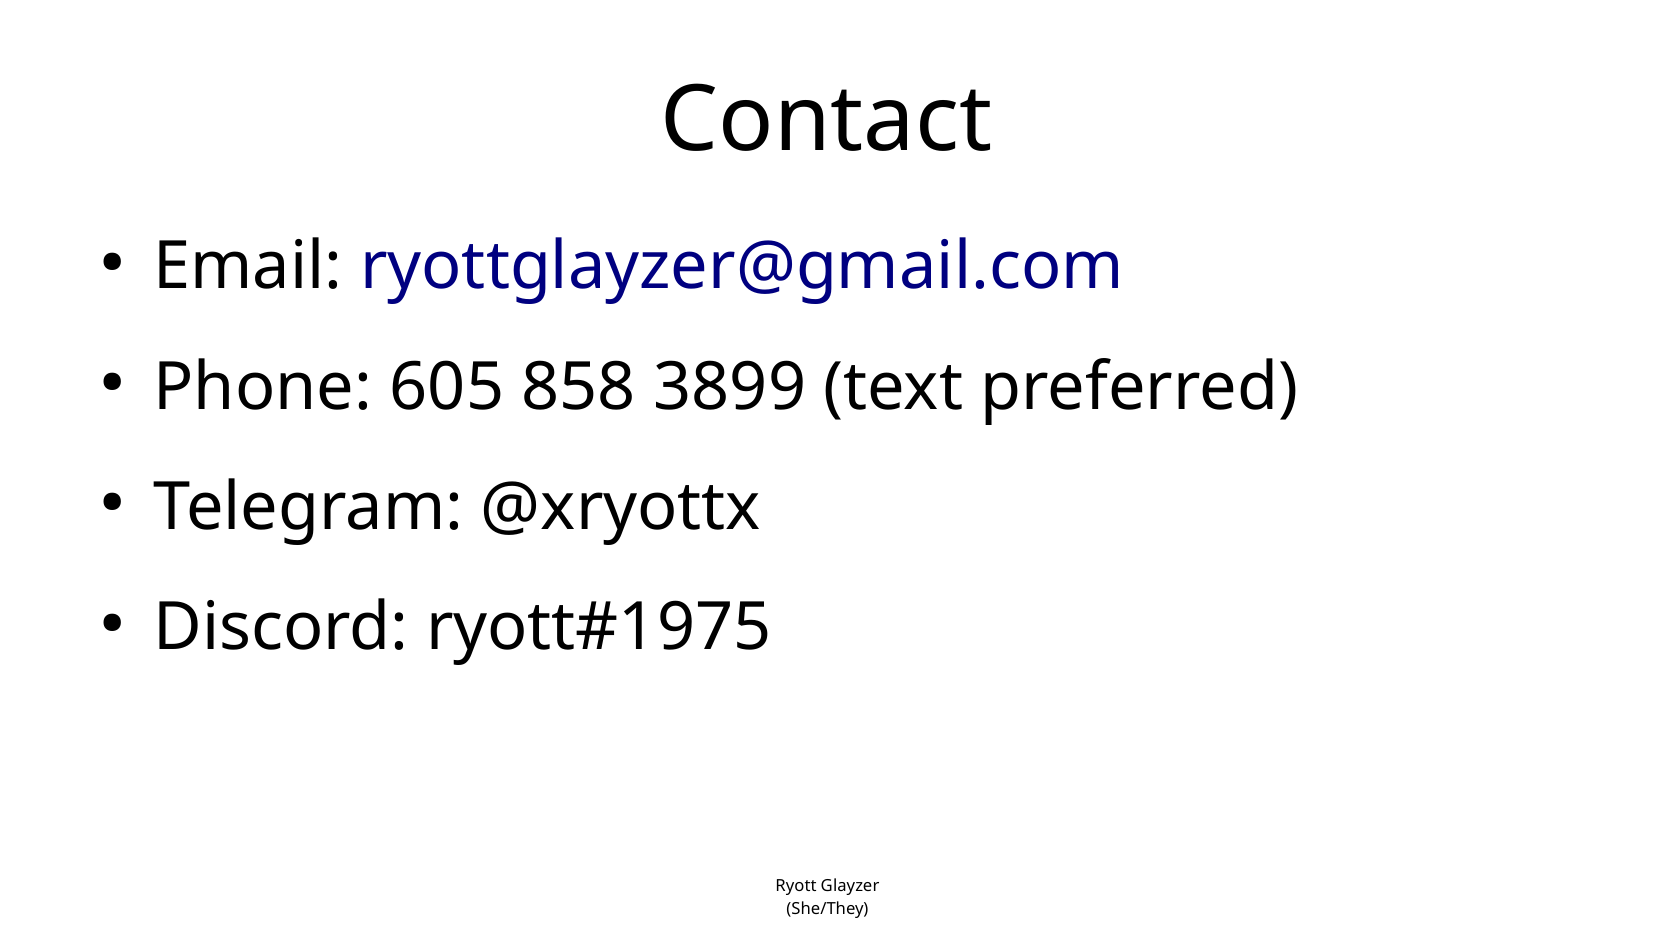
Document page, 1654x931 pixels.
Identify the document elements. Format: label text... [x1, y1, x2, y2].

list Email: ryottglayzer@gmail.com Phone: 605 858 3899 (text preferred) Telegram: @xryottx Discord: ryott#1975 [82, 217, 1571, 758]
title Contact [82, 37, 1571, 193]
